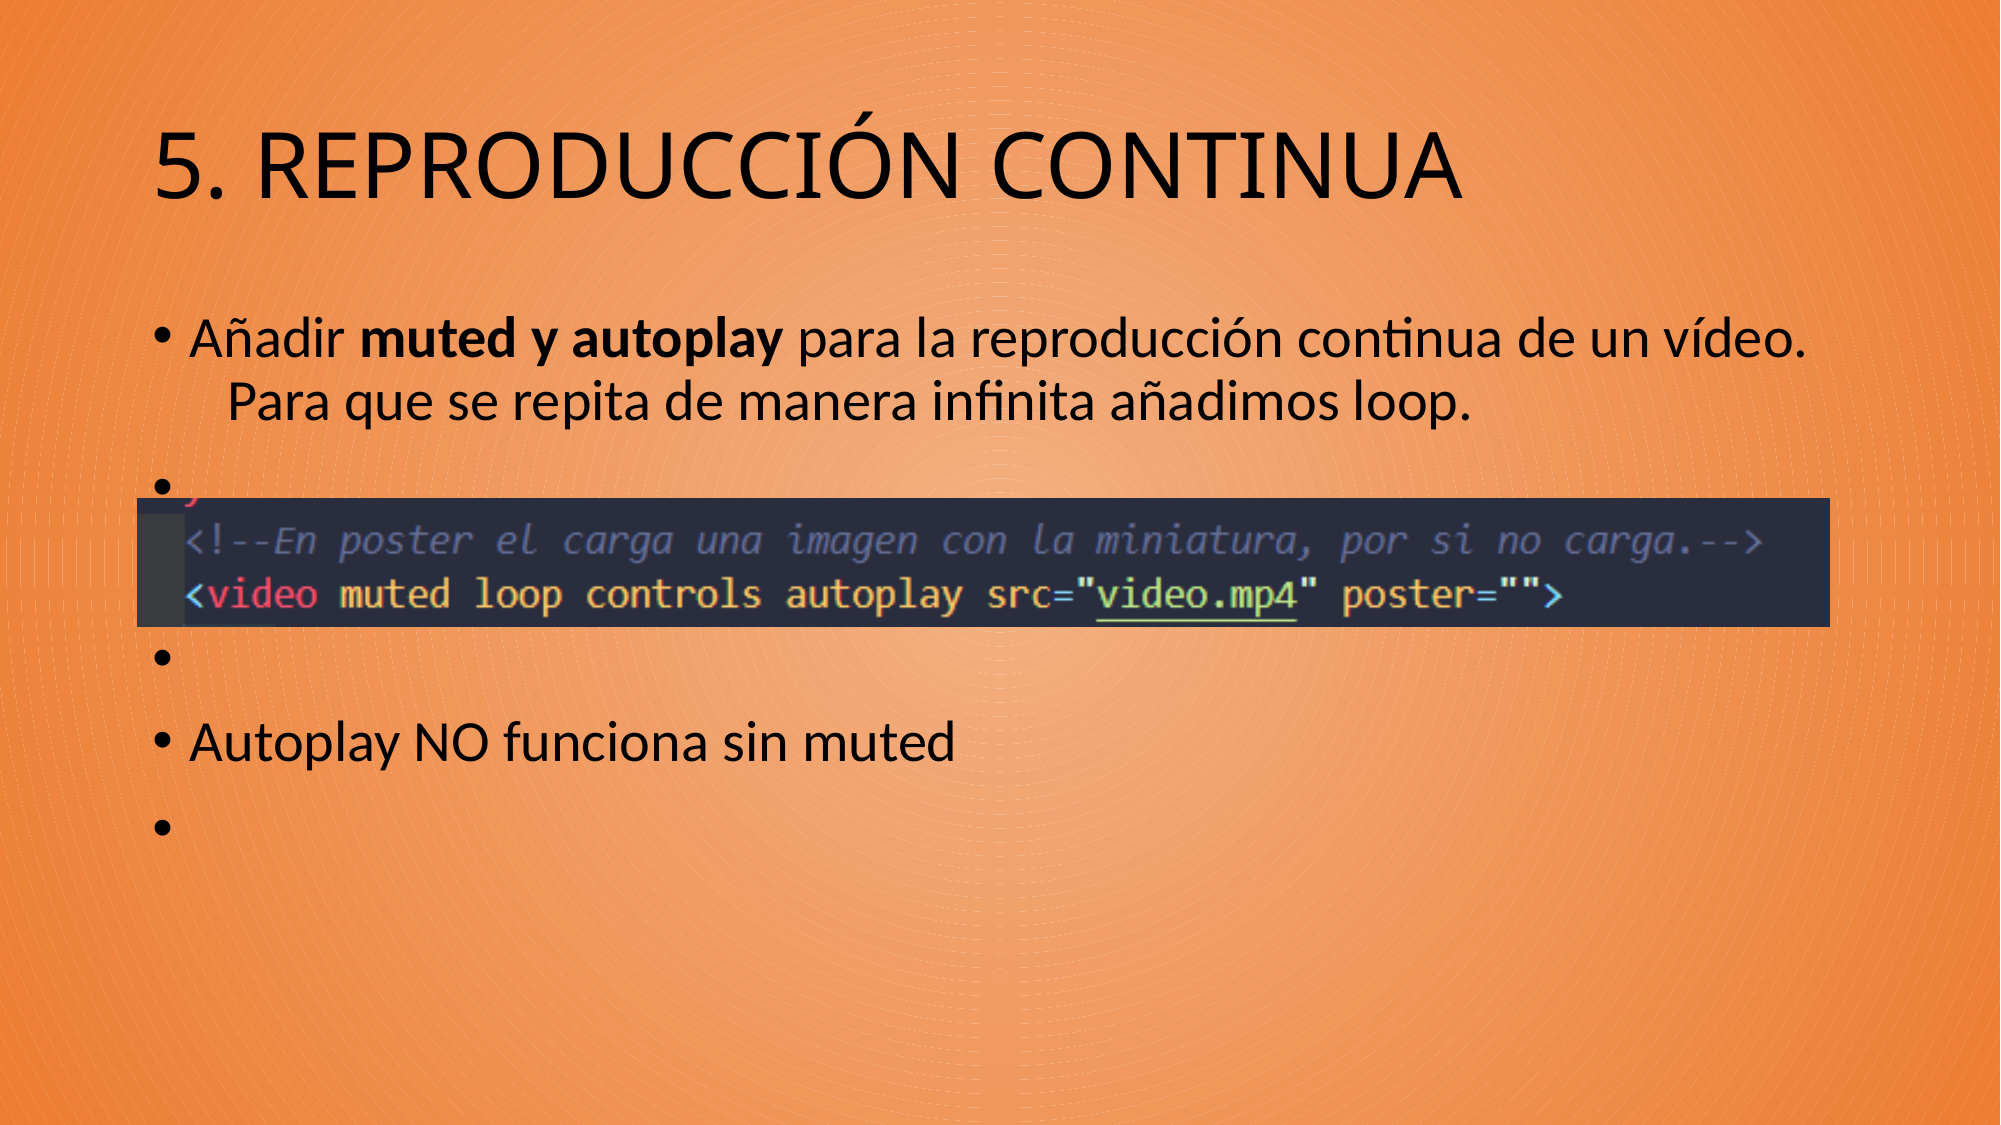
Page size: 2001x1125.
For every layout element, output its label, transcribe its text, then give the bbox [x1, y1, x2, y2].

picture [137, 498, 1830, 627]
title 5. REPRODUCCIÓN CONTINUA [137, 59, 1863, 278]
list Añadir muted y autoplay para la reproducción continua de un vídeo. Para que se repita de manera infinita añadimos loop. Autoplay NO funciona sin muted [137, 299, 1863, 1014]
